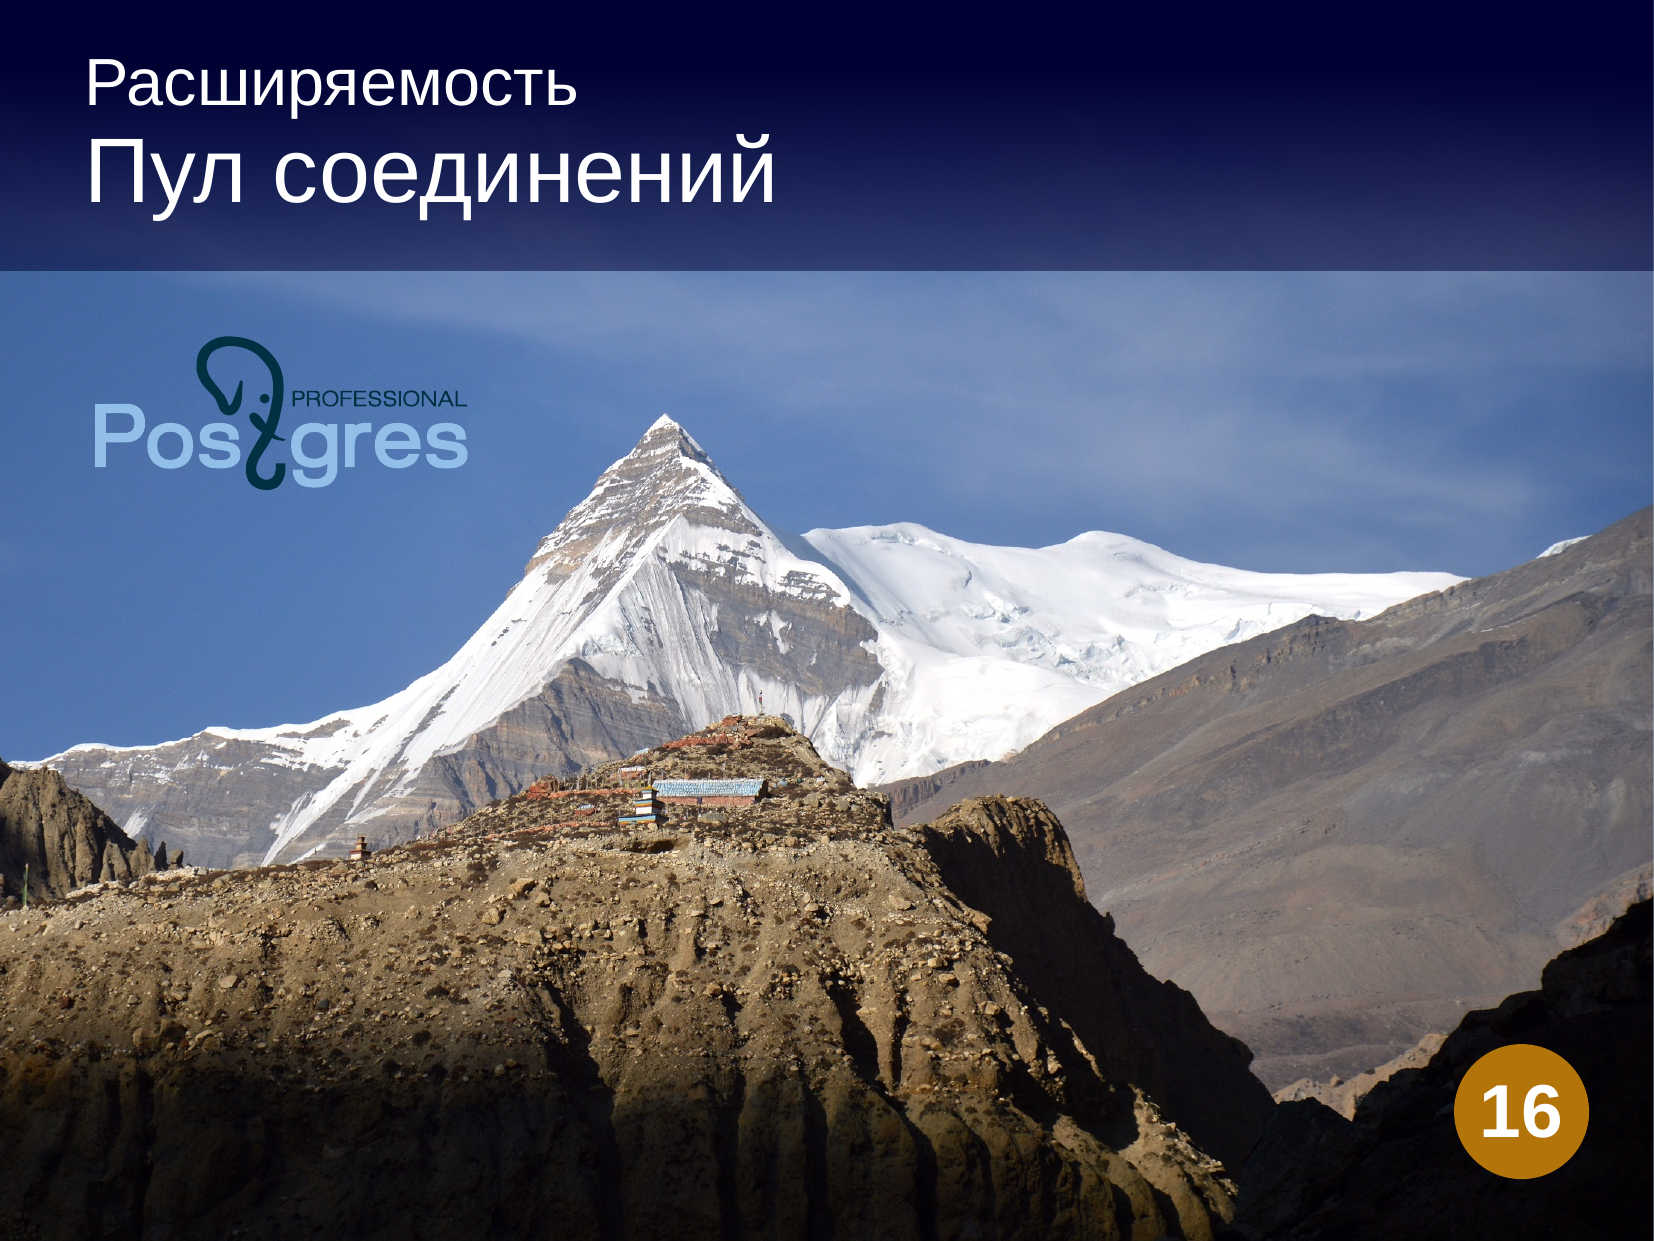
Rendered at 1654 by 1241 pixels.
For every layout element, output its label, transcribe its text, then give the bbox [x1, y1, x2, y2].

title Расширяемость Пул соединений [84, 44, 1636, 251]
picture [0, 271, 1654, 1241]
text_box 16 [1454, 1044, 1590, 1180]
